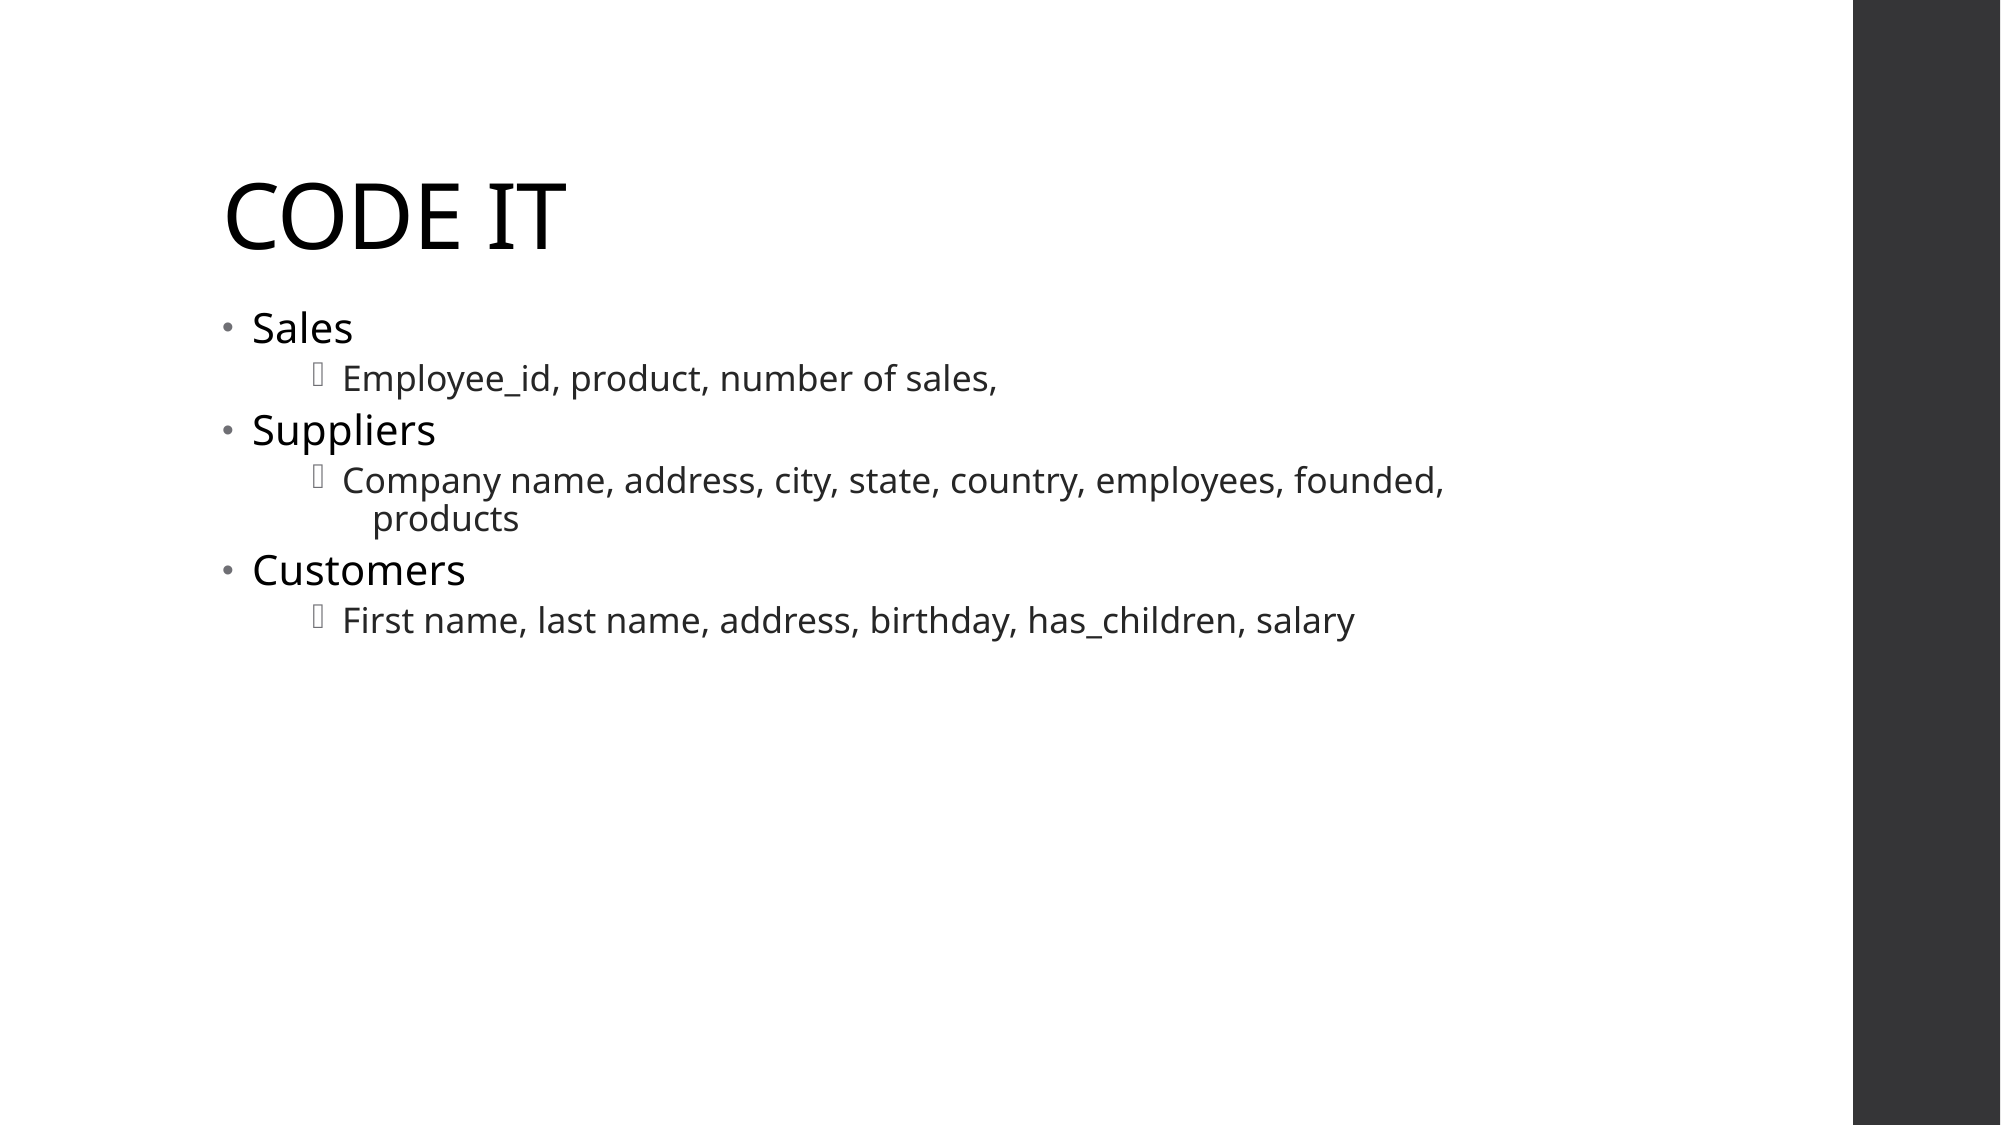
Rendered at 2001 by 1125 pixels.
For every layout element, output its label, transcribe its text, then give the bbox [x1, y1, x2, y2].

title CODE IT [206, 60, 1797, 278]
list Sales Employee_id, product, number of sales, Suppliers Company name, address, city, state, country, employees, founded, products Customers First name, last name, address, birthday, has_children, salary [206, 299, 1617, 1014]
